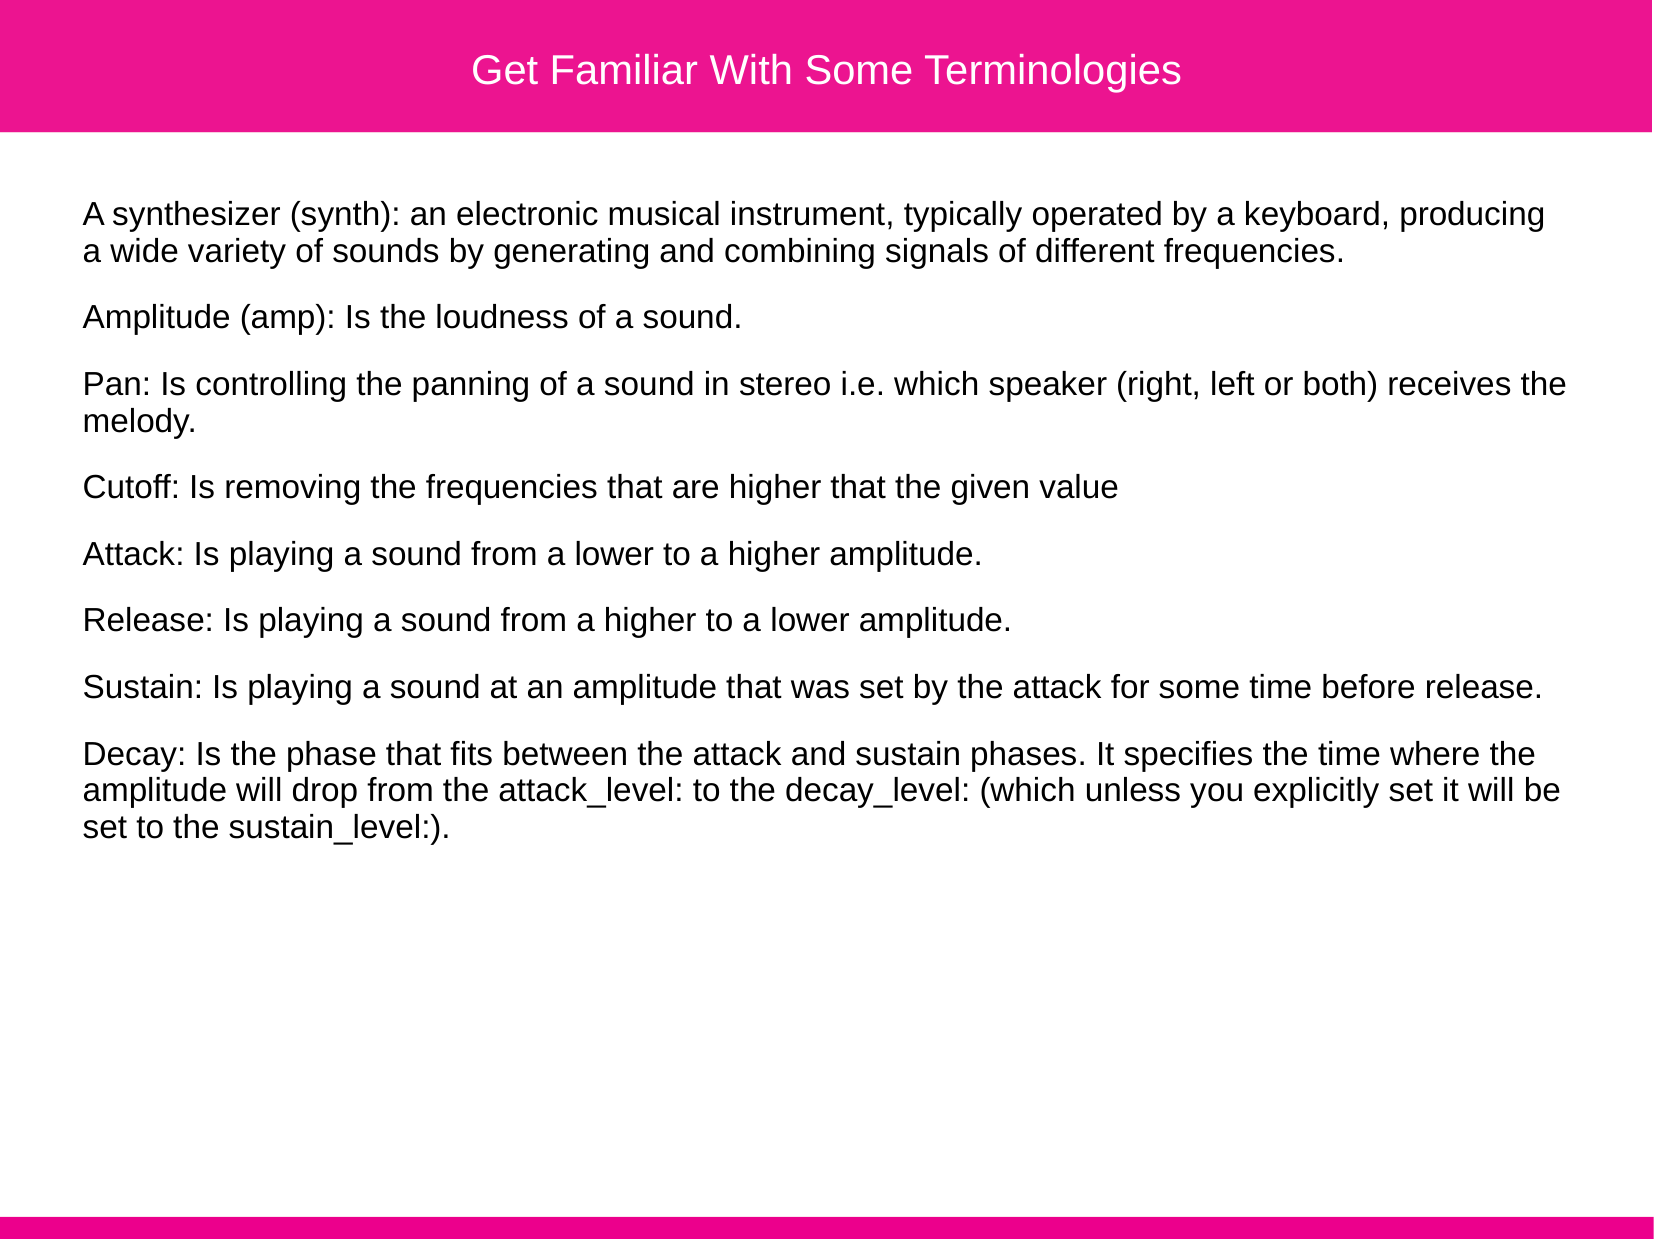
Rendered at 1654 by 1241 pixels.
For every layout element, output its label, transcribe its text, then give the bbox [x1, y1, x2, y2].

list A synthesizer (synth): an electronic musical instrument, typically operated by a keyboard, producing a wide variety of sounds by generating and combining signals of different frequencies. Amplitude (amp): Is the loudness of a sound. Pan: Is controlling the panning of a sound in stereo i.e. which speaker (right, left or both) receives the melody. Cutoff: Is removing the frequencies that are higher that the given value Attack: Is playing a sound from a lower to a higher amplitude. Release: Is playing a sound from a higher to a lower amplitude. Sustain: Is playing a sound at an amplitude that was set by the attack for some time before release. Decay: Is the phase that fits between the attack and sustain phases. It specifies the time where the amplitude will drop from the attack_level: to the decay_level: (which unless you explicitly set it will be set to the sustain_level:). [82, 195, 1571, 1010]
picture [0, 0, 1654, 1241]
title Get Familiar With Some Terminologies [82, 46, 1571, 94]
